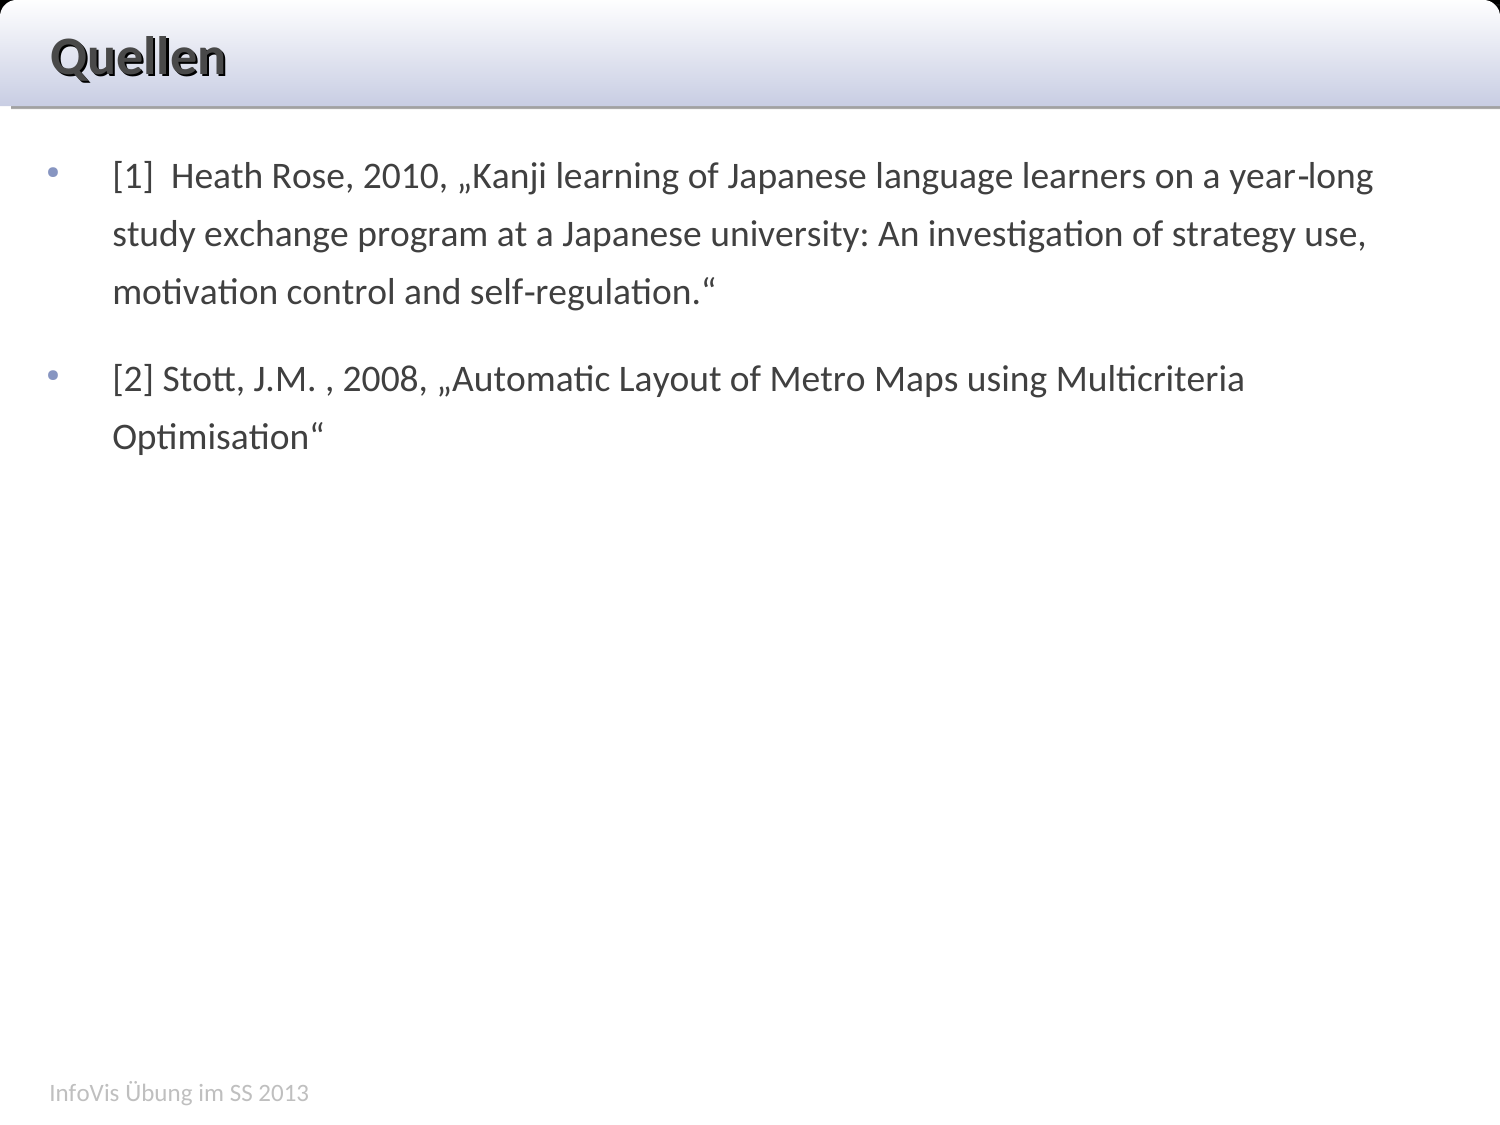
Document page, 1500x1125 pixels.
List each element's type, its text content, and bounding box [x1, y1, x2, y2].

text_box Quellen [35, 0, 1463, 106]
text_box [1] Heath Rose, 2010, „Kanji learning of Japanese language learners on a year‐long study exchange program at a Japanese university: An investigation of strategy use, motivation control and self‐regulation.“ [2] Stott, J.M. , 2008, „Automatic Layout of Metro Maps using Multicriteria Optimisation“ [31, 130, 1456, 1061]
